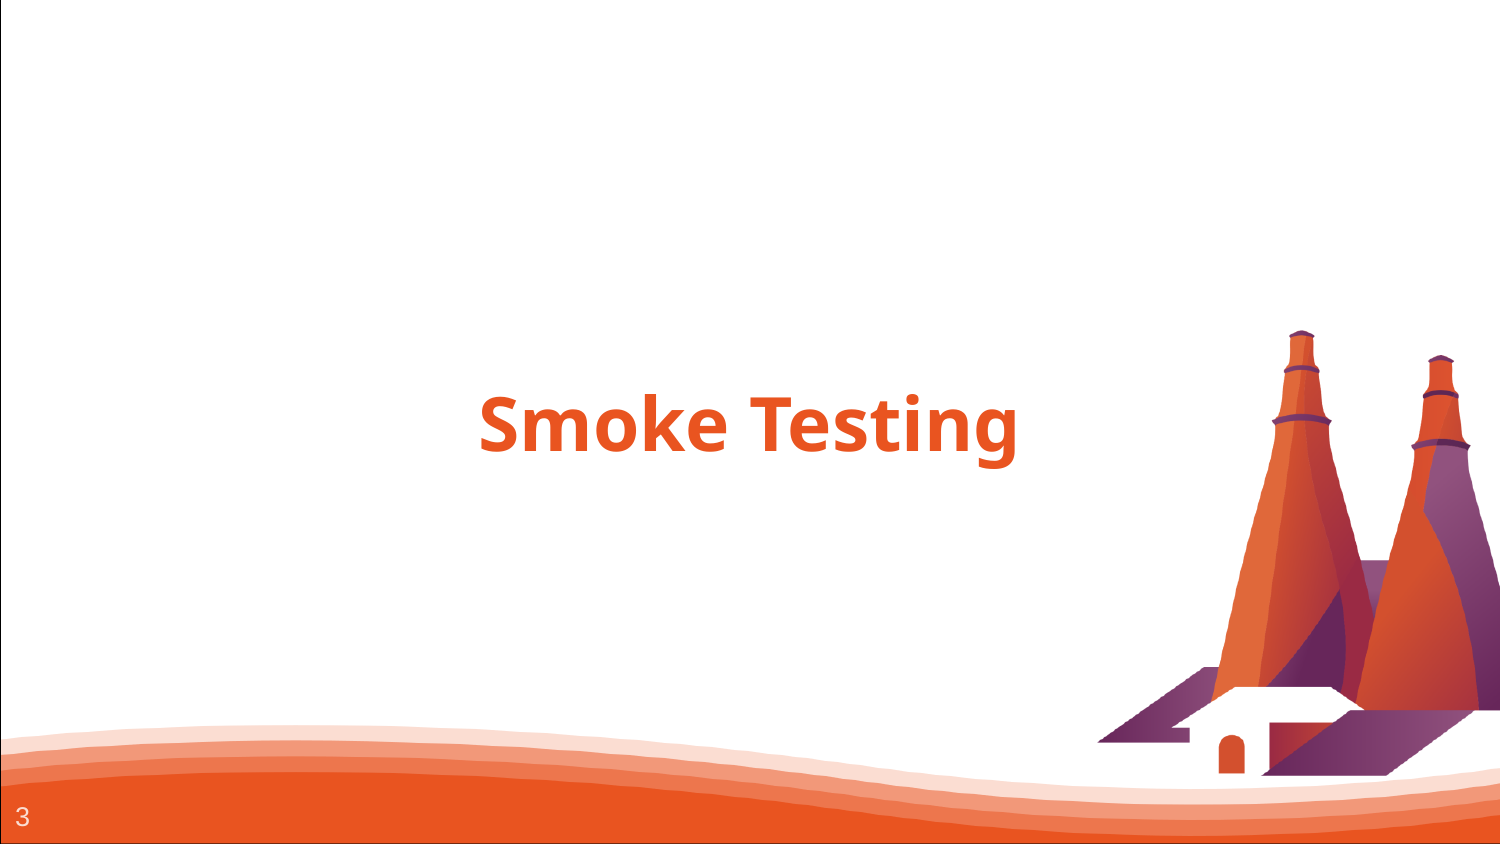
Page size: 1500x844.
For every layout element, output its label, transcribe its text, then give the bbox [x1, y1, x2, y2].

picture [0, 0, 1500, 844]
slide_number <number> [0, 793, 55, 838]
title Smoke Testing [227, 352, 1273, 491]
